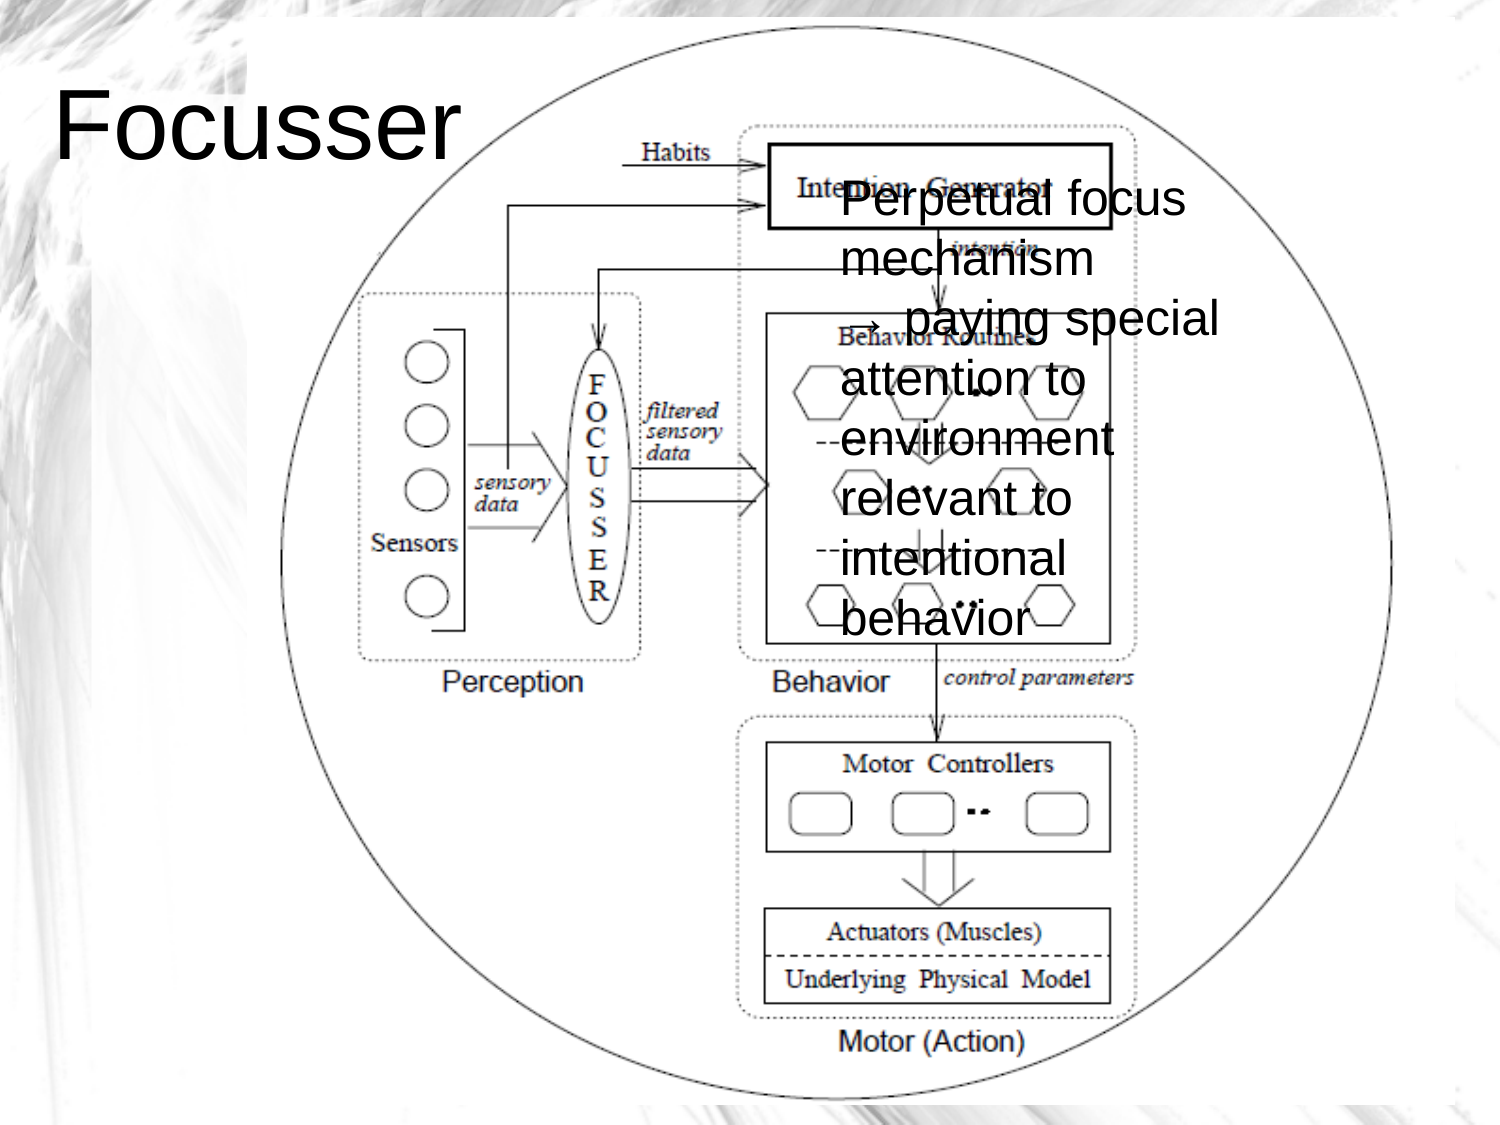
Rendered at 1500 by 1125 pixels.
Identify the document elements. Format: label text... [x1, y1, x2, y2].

picture [0, 0, 1500, 1125]
text_box Perpetual focus mechanism → paying special attention to environment relevant to intentional behavior [825, 157, 1238, 713]
text_box Focusser [37, 52, 676, 188]
